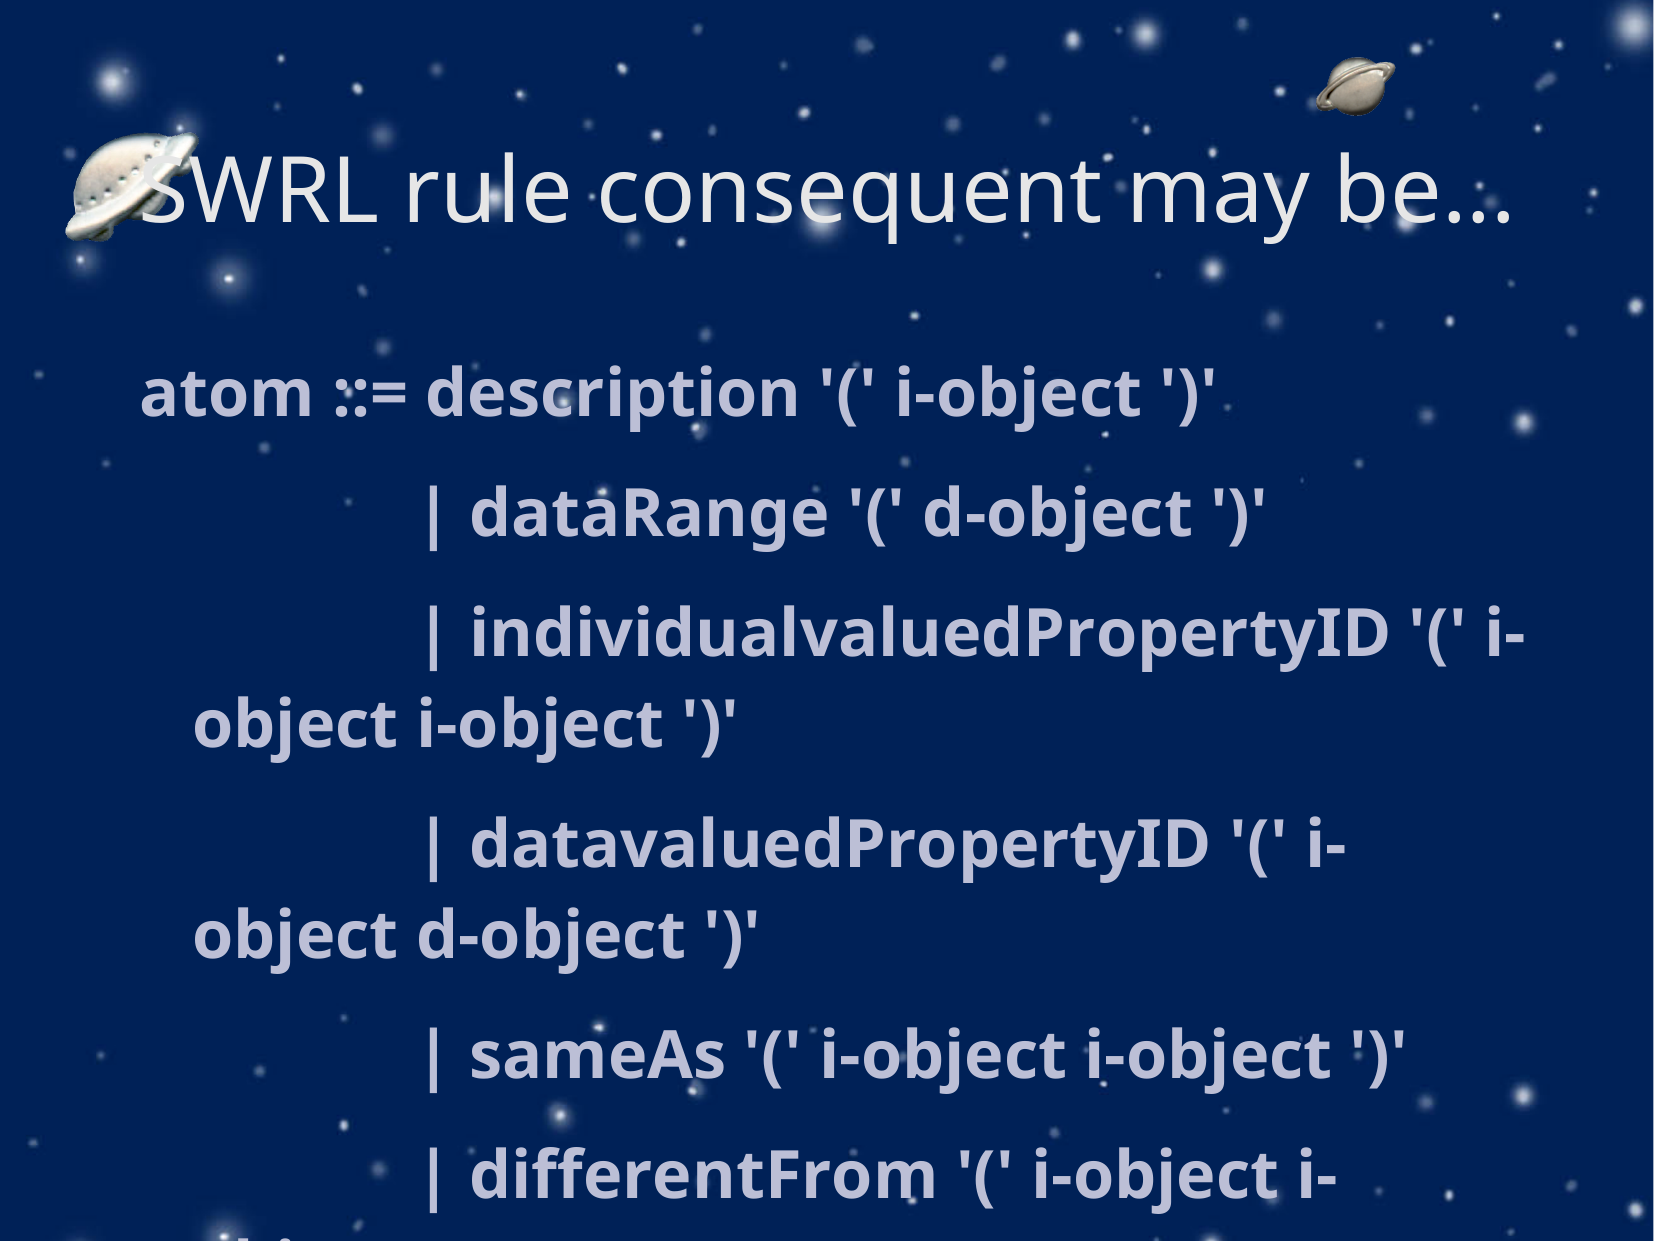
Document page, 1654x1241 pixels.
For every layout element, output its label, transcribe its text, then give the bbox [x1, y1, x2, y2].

picture [0, 0, 1654, 1241]
list atom ::= description '(' i-object ')' | dataRange '(' d-object ')' | individualvaluedPropertyID '(' i-object i-object ')' | datavaluedPropertyID '(' i-object d-object ')' | sameAs '(' i-object i-object ')' | differentFrom '(' i-object i-object ')' | builtIn '(' builtinID { d-object } ')' [121, 344, 1534, 1112]
title SWRL rule consequent may be... [121, 135, 1534, 239]
